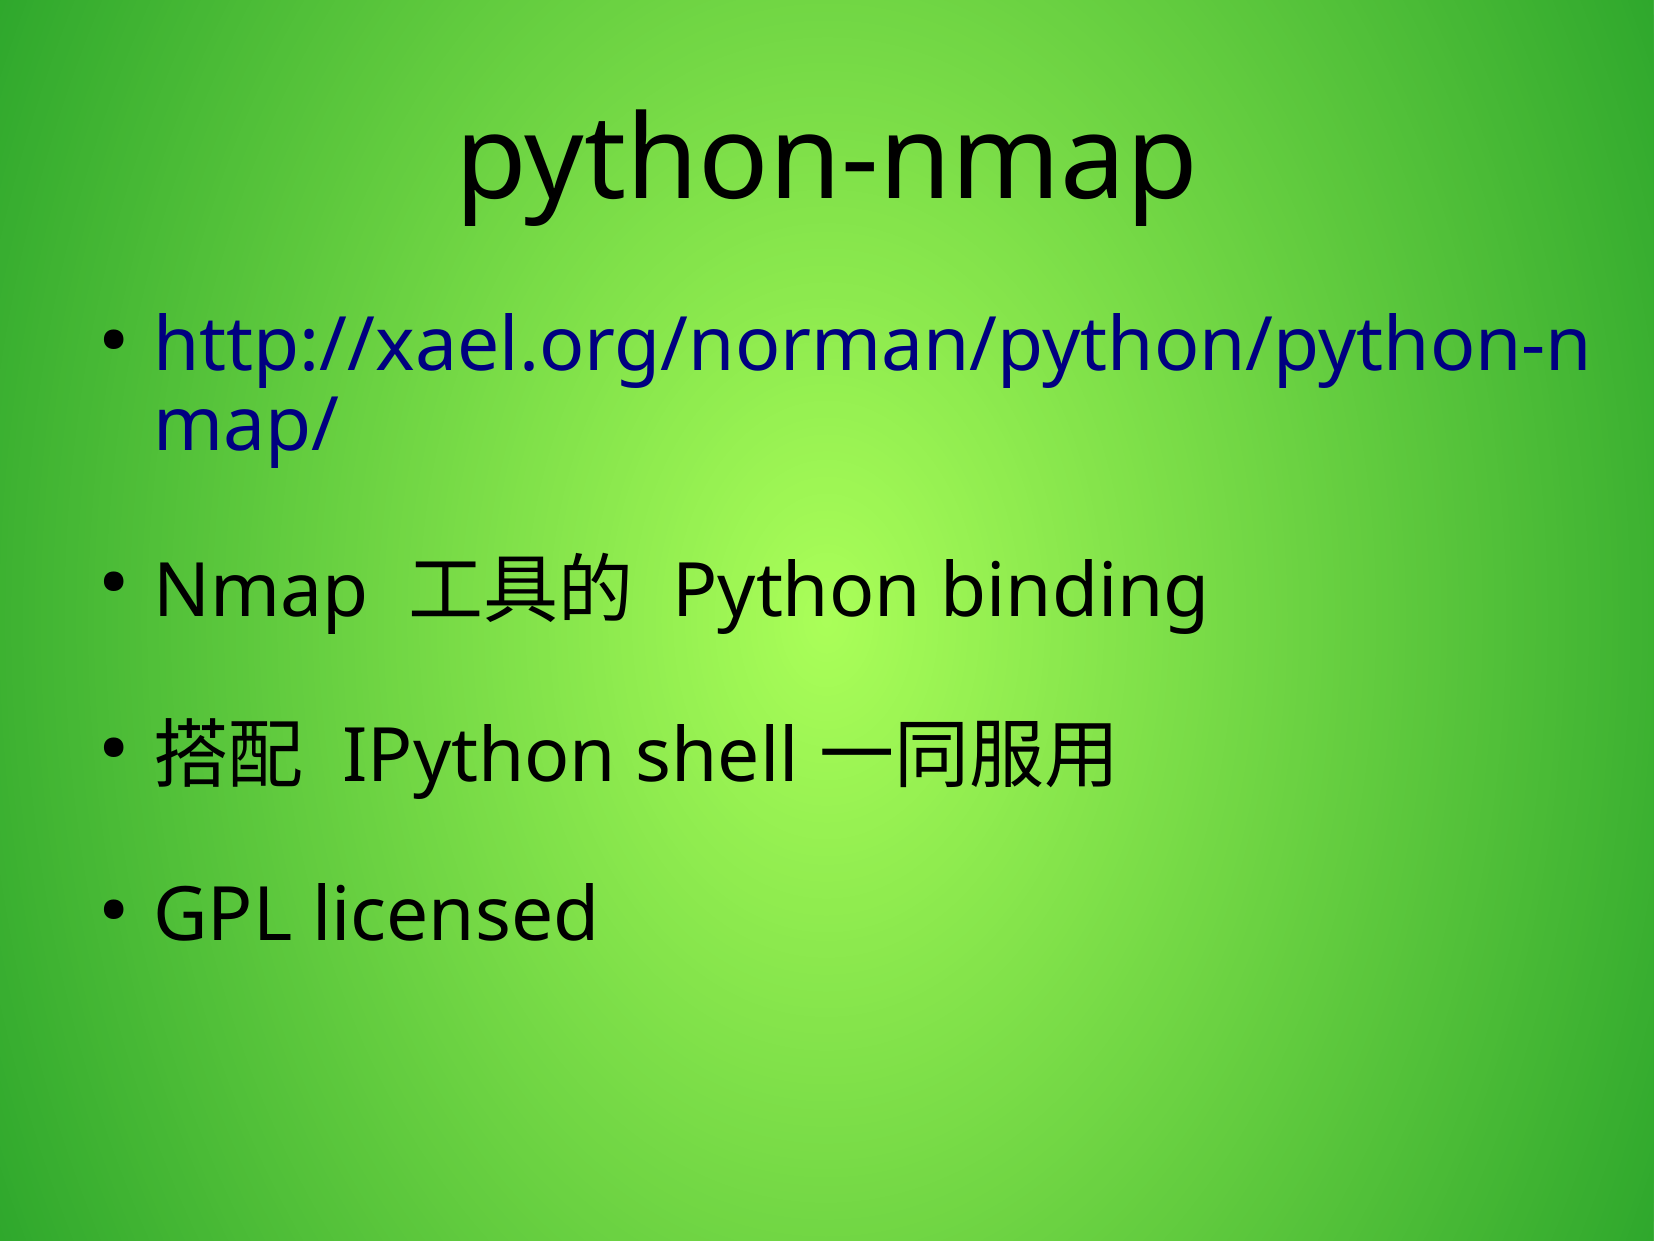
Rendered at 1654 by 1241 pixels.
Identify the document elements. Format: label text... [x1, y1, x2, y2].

list http://xael.org/norman/python/python-nmap/ Nmap 工具的 Python binding 搭配 IPython shell一同服用 GPL licensed [82, 290, 1654, 1010]
title python-nmap [82, 49, 1571, 257]
